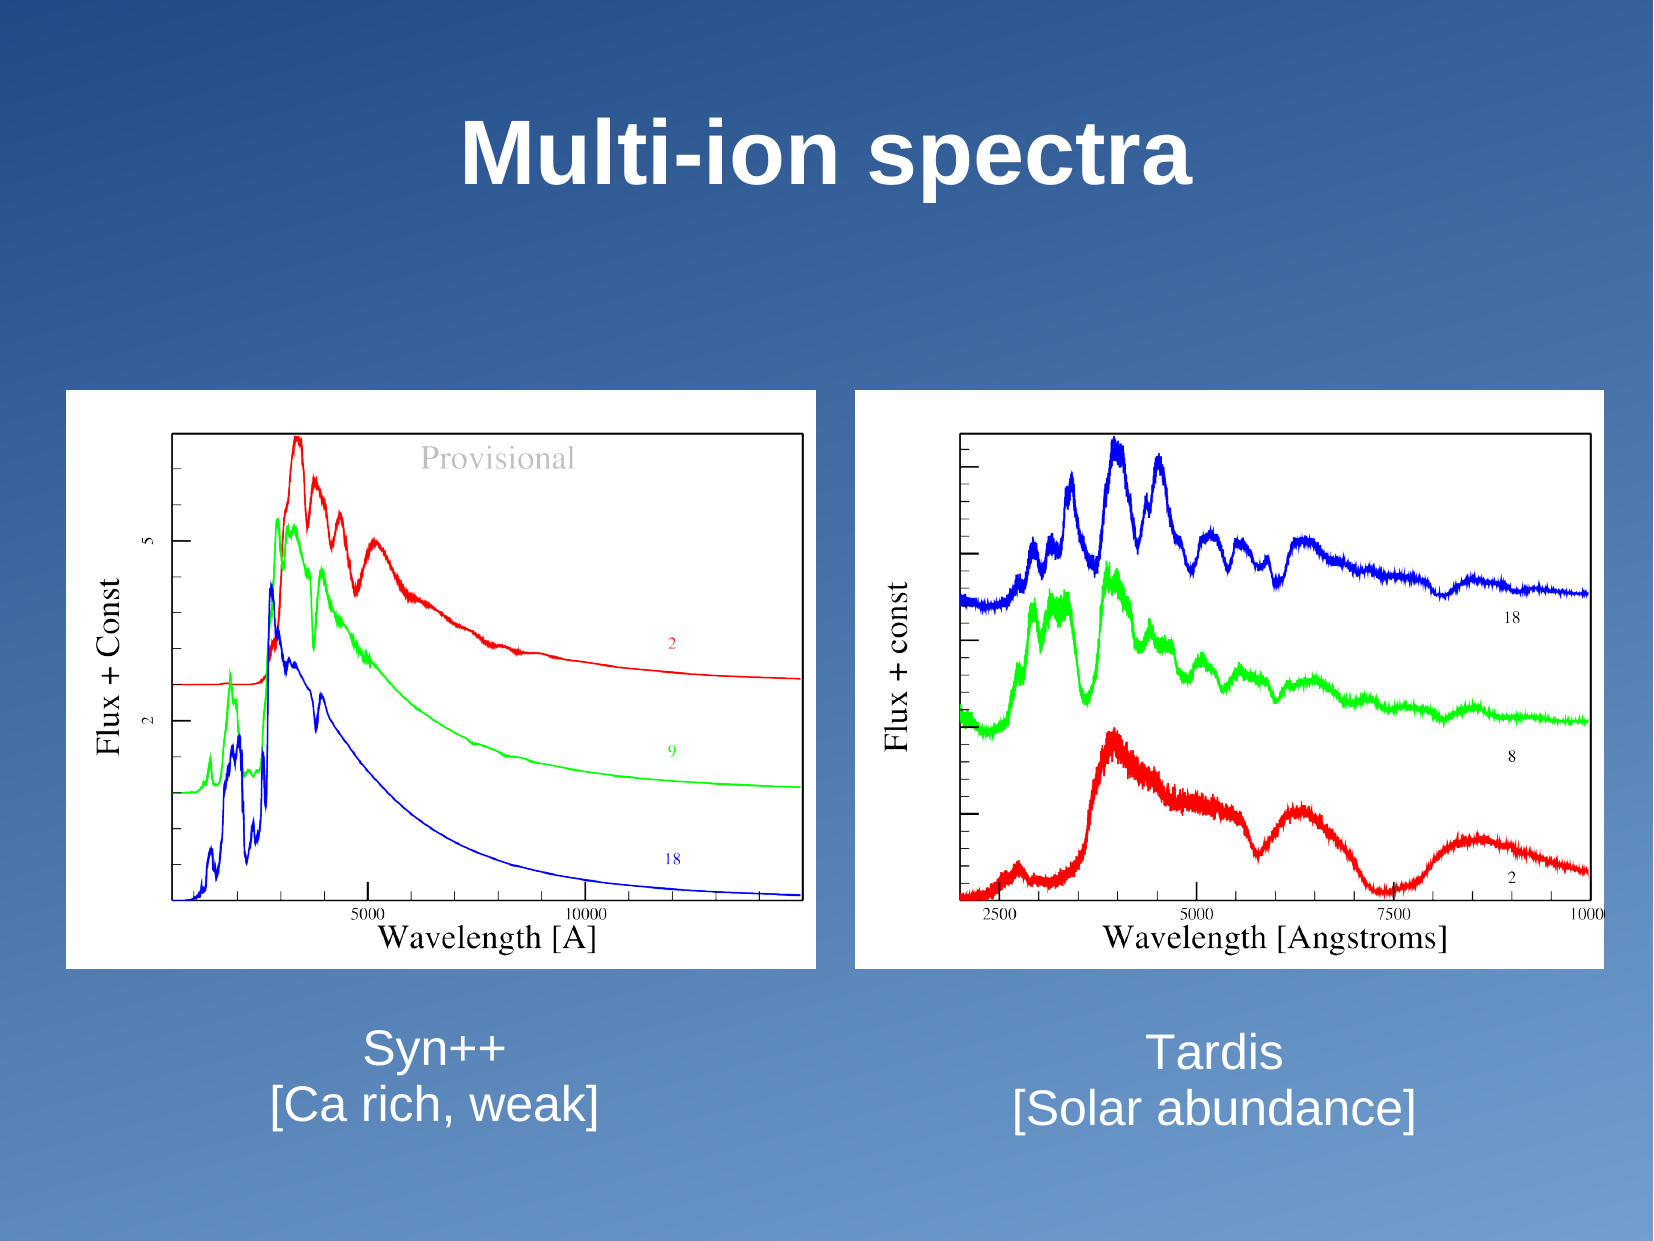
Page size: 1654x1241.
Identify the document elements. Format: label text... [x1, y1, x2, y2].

text_box Syn++ [Ca rich, weak] [119, 1020, 750, 1132]
picture [854, 390, 1605, 970]
text_box Tardis [Solar abundance] [899, 1024, 1530, 1136]
title Multi-ion spectra [82, 49, 1571, 257]
picture [66, 390, 817, 970]
